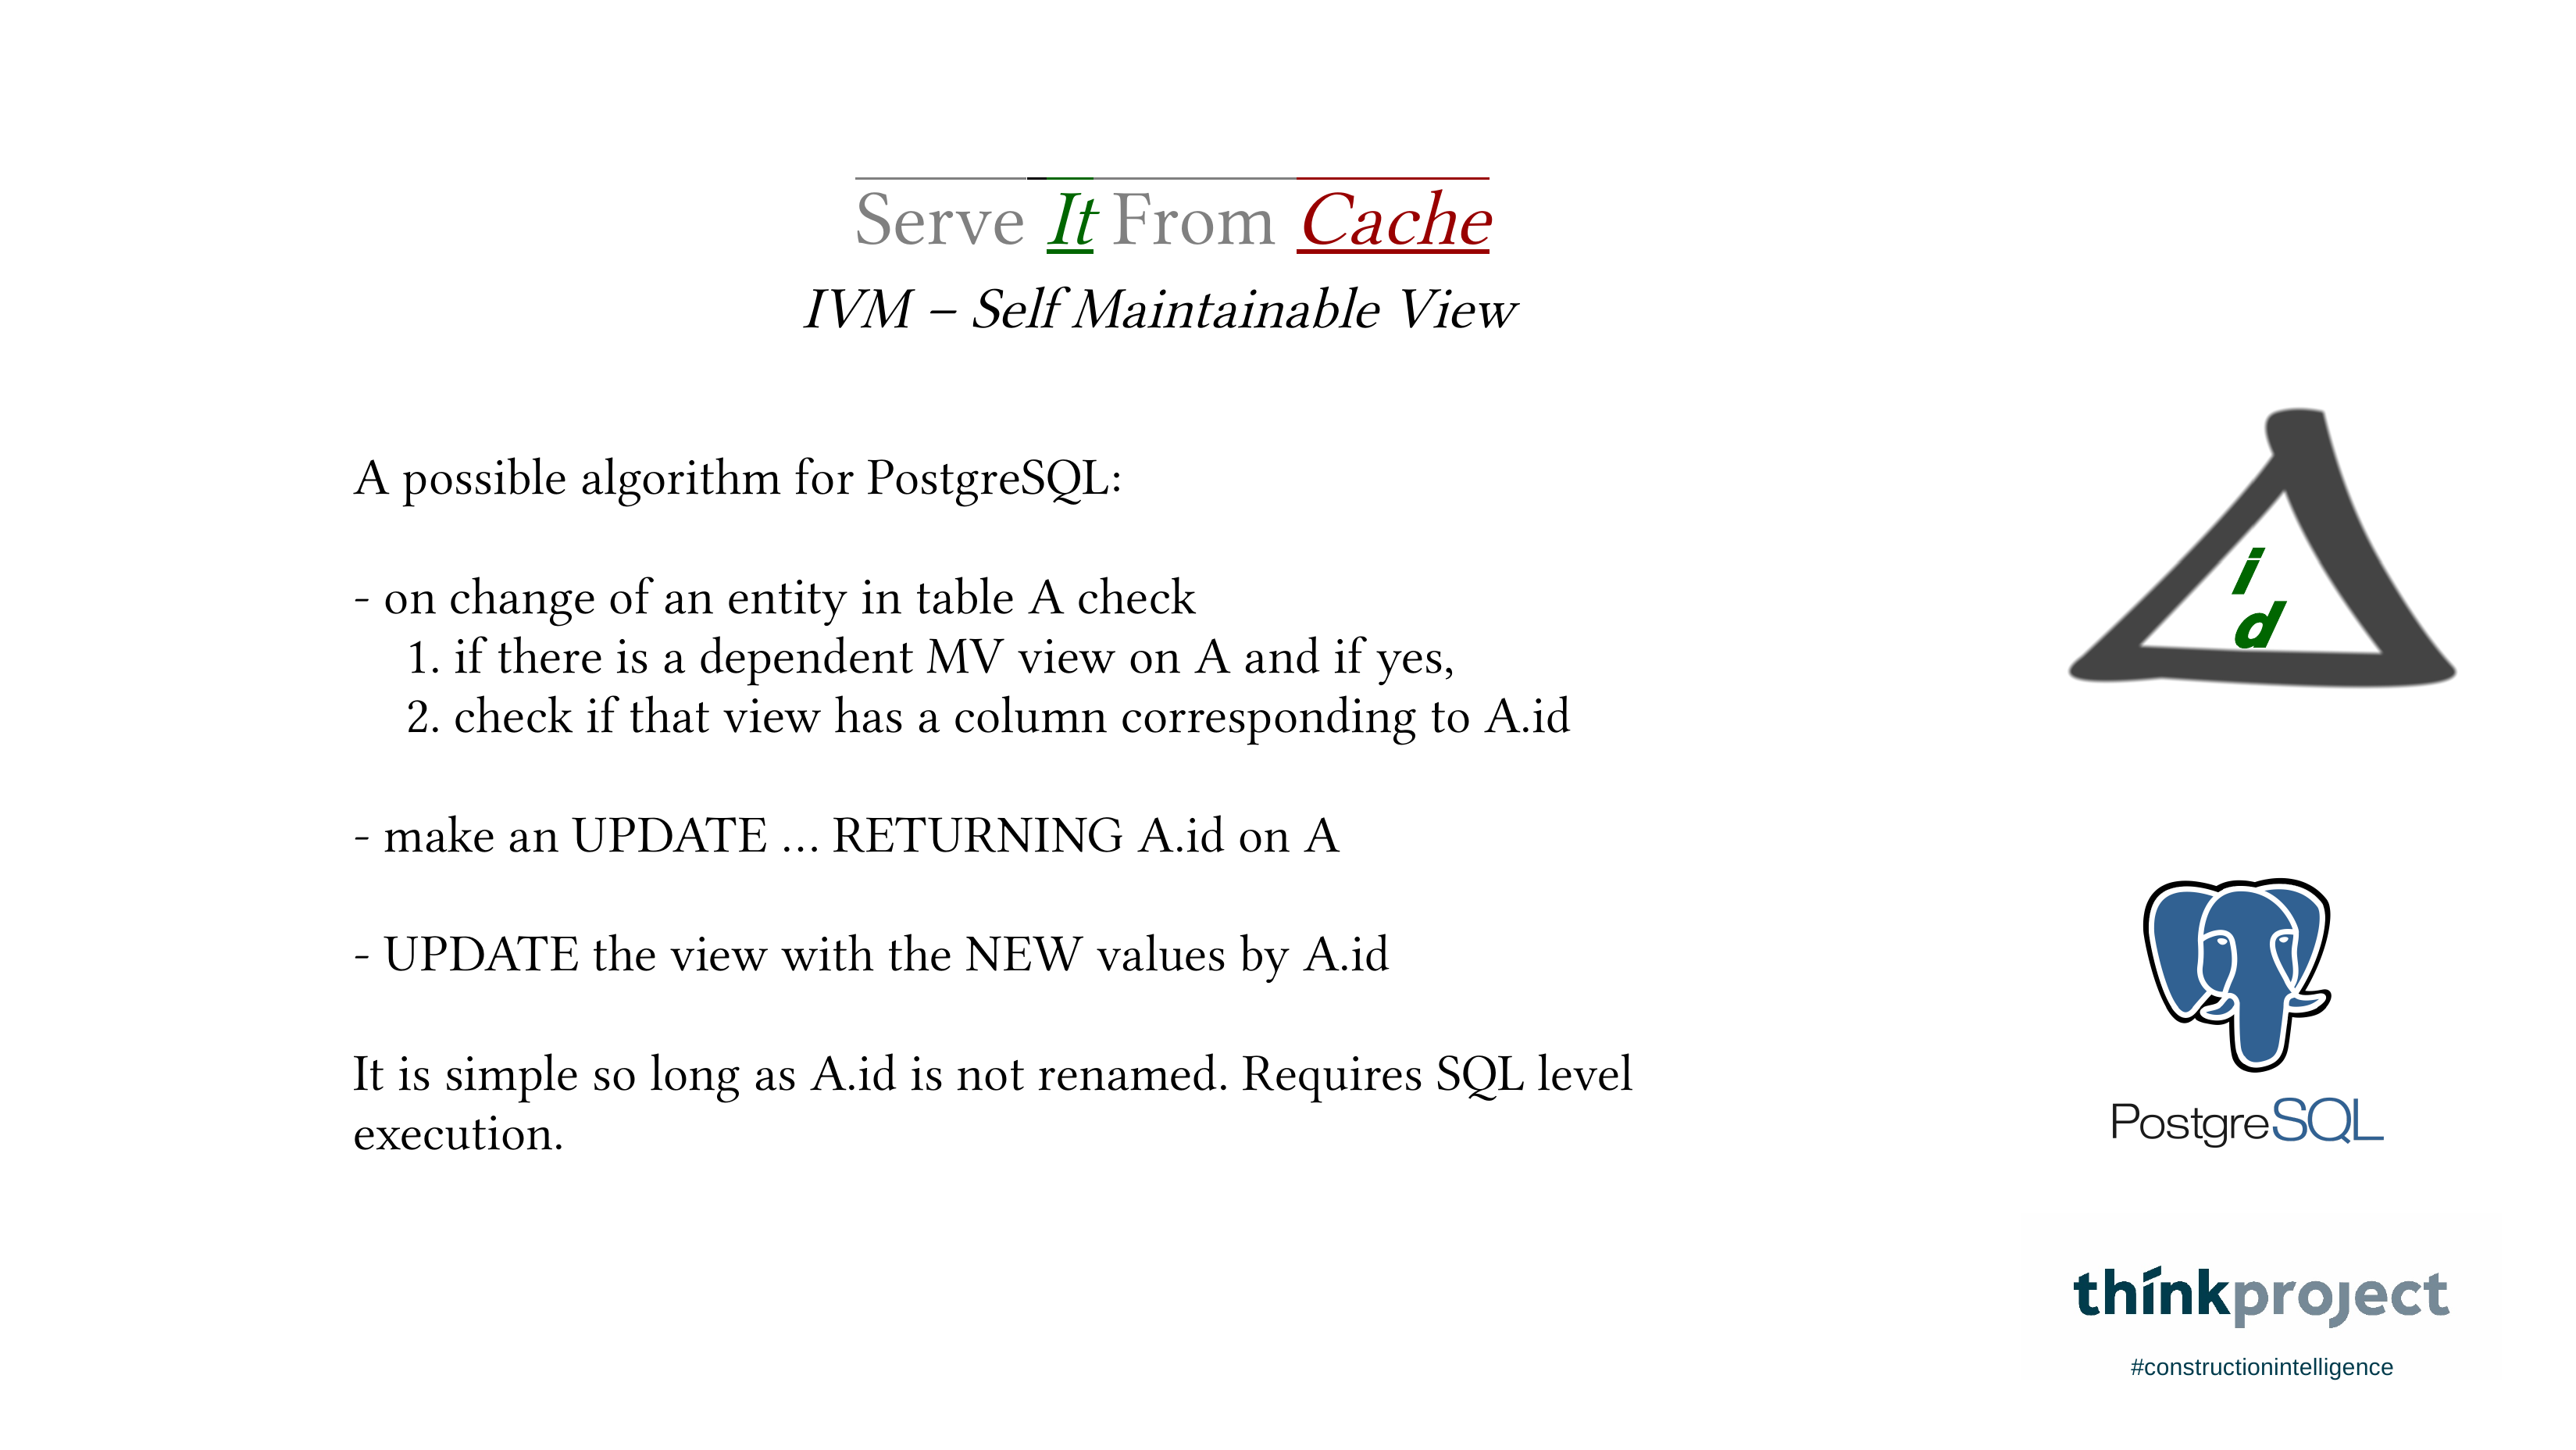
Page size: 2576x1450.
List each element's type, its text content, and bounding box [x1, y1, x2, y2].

text_box id [2219, 547, 2299, 651]
picture [2085, 831, 2403, 1184]
picture [2332, 1364, 2338, 1373]
picture [2021, 1212, 2502, 1380]
picture [2044, 386, 2461, 738]
text_box A possible algorithm for PostgreSQL: - on change of an entity in table A check 1. if there is a dependent MV view on A and if yes, 2. check if that view has a column corresponding to A.id - make an UPDATE … RETURNING A.id on A - UPDATE the view with the NEW values by A.id It is simple so long as A.id is not renamed. Requires SQL level execution. [342, 441, 1804, 1169]
text_box Serve It From Cache [824, 168, 1602, 329]
text_box IVM – Self Maintainable View [790, 270, 1572, 348]
